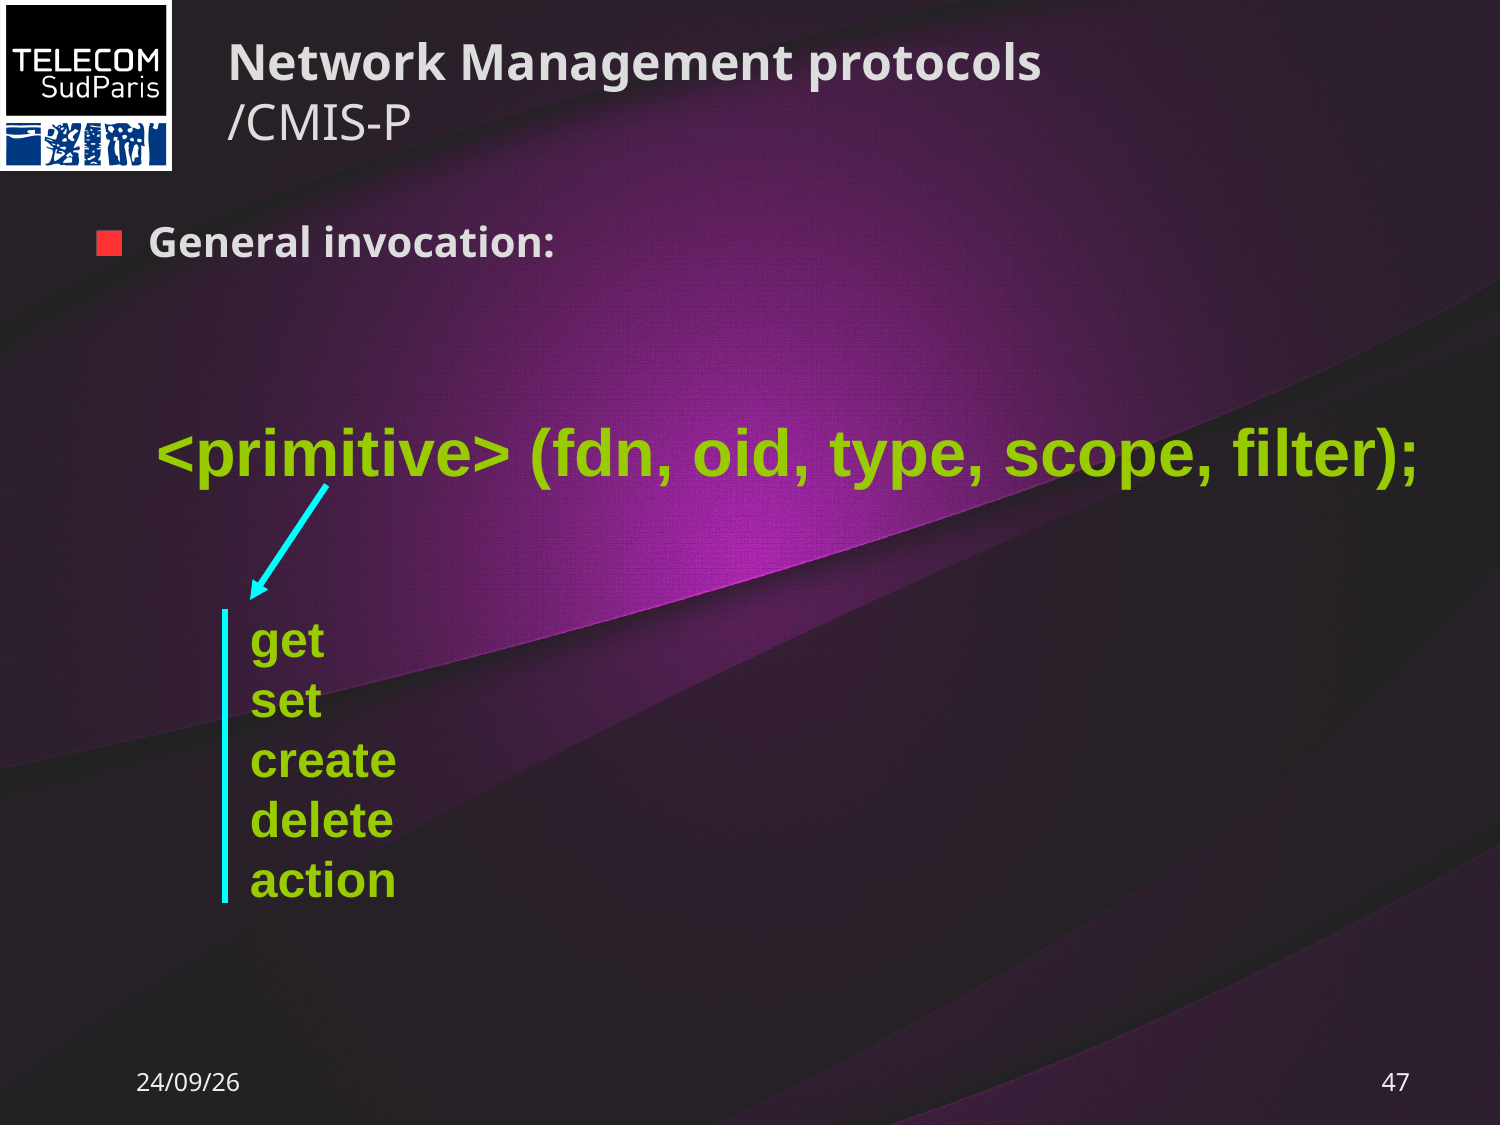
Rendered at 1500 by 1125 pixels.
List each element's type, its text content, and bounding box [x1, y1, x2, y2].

picture [0, 0, 1500, 1125]
text_box get set create delete action [235, 599, 412, 916]
text_box <primitive> (fdn, oid, type, scope, filter); [141, 402, 1439, 498]
title Network Management protocols /CMIS-P [212, 30, 1406, 150]
list General invocation: [76, 207, 1427, 977]
